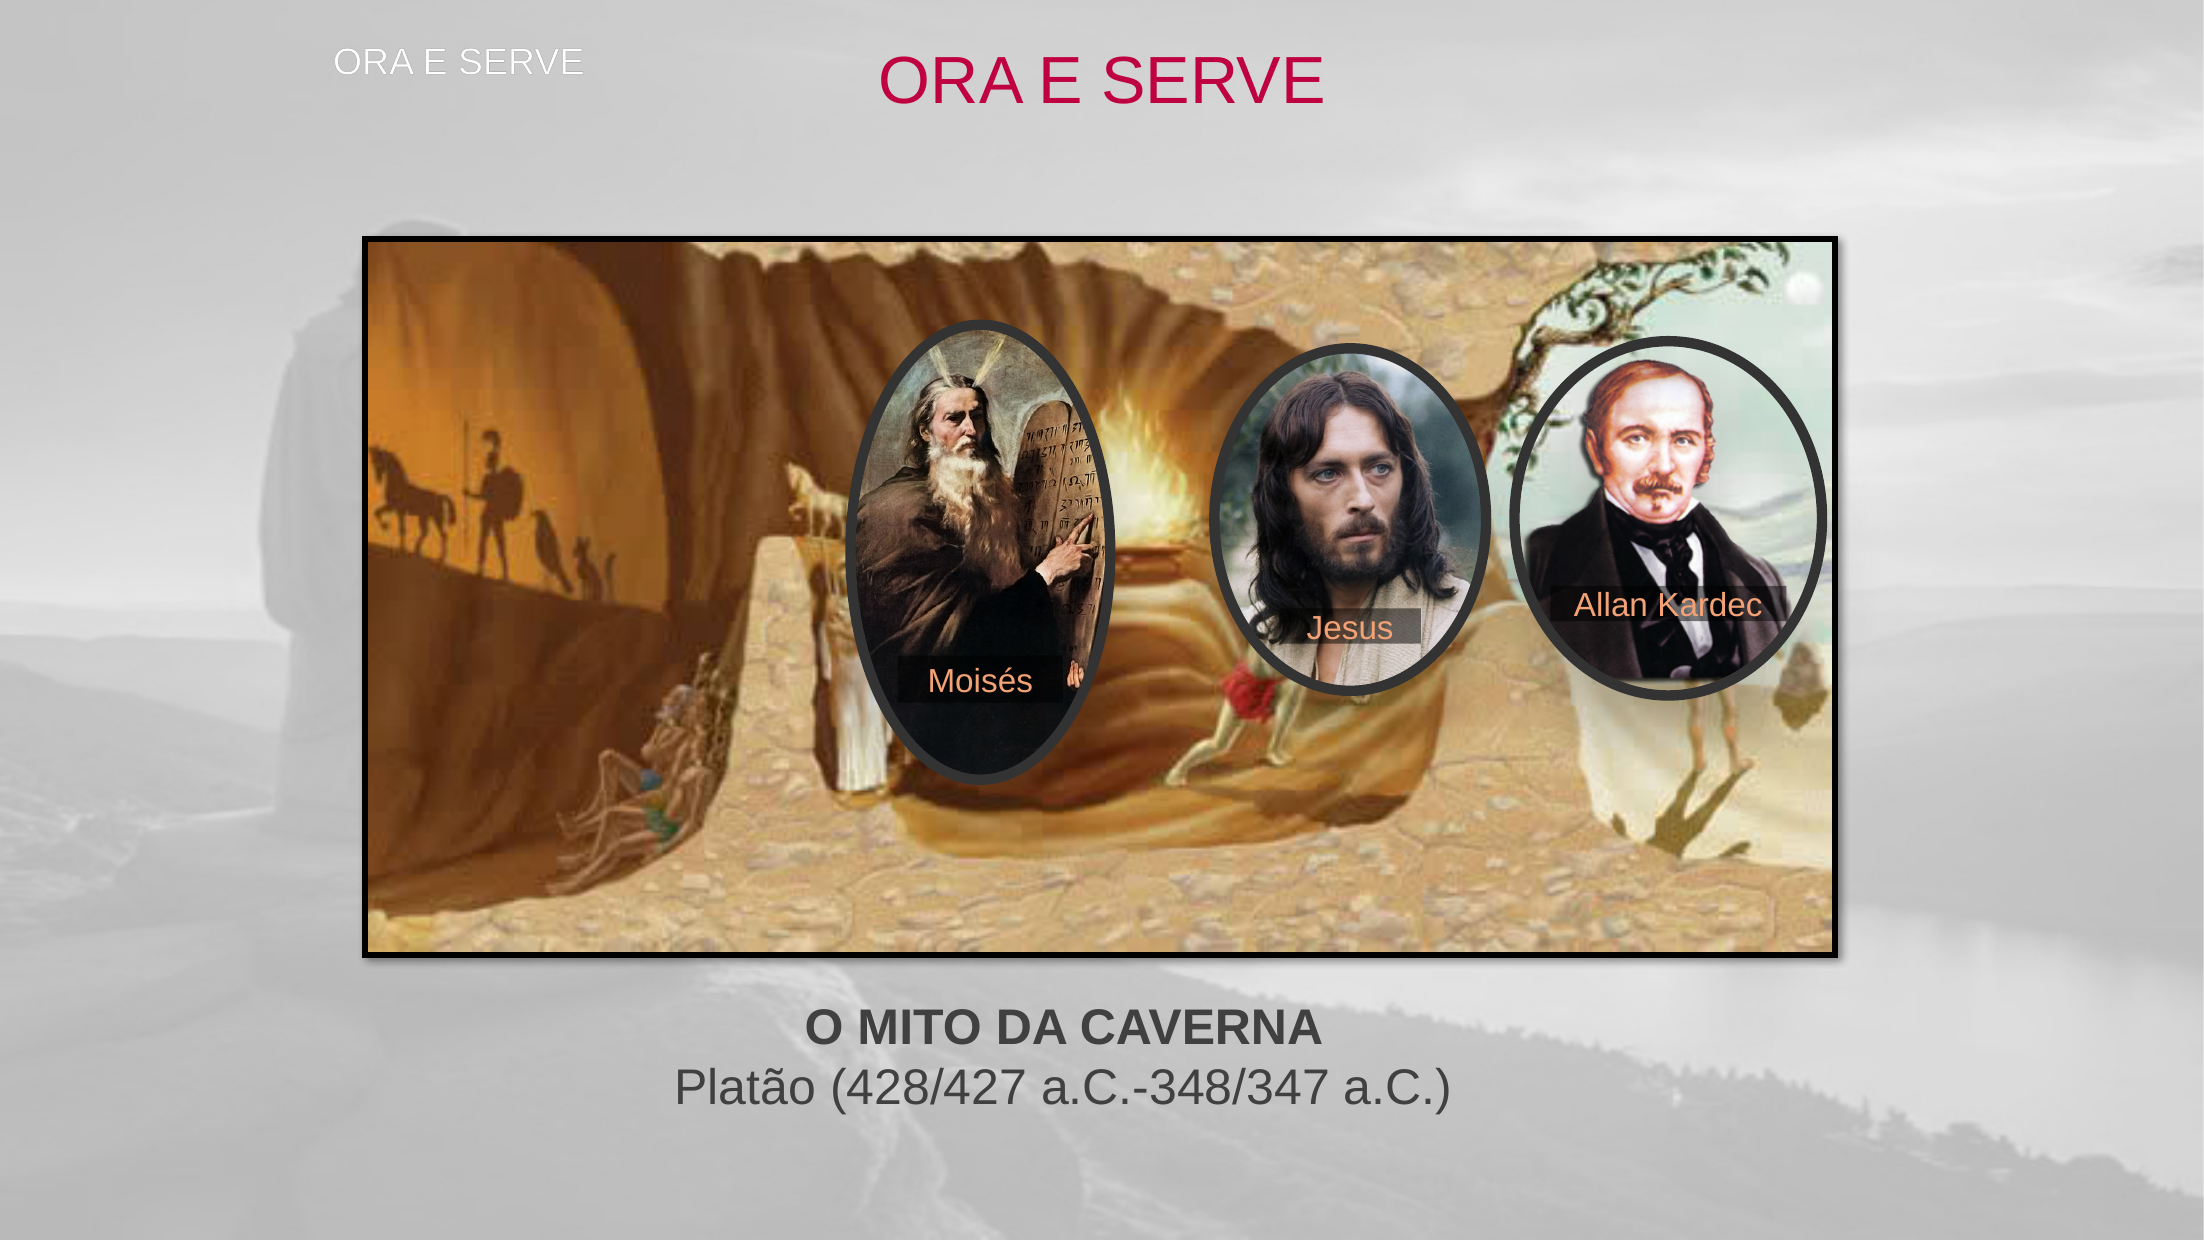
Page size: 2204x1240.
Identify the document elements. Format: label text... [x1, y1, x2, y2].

text_box Moisés [897, 655, 1063, 703]
text_box ORA E SERVE [864, 29, 1342, 120]
text_box [1514, 341, 1823, 696]
text_box [1214, 348, 1487, 691]
text_box O MITO DA CAVERNA Platão (428/427 a.C.-348/347 a.C.) [660, 987, 1468, 1123]
text_box [850, 324, 1111, 780]
text_box ORA E SERVE [318, 29, 600, 87]
picture [0, 0, 2204, 1240]
text_box Jesus [1279, 608, 1421, 644]
text_box Allan Kardec [1550, 585, 1787, 622]
